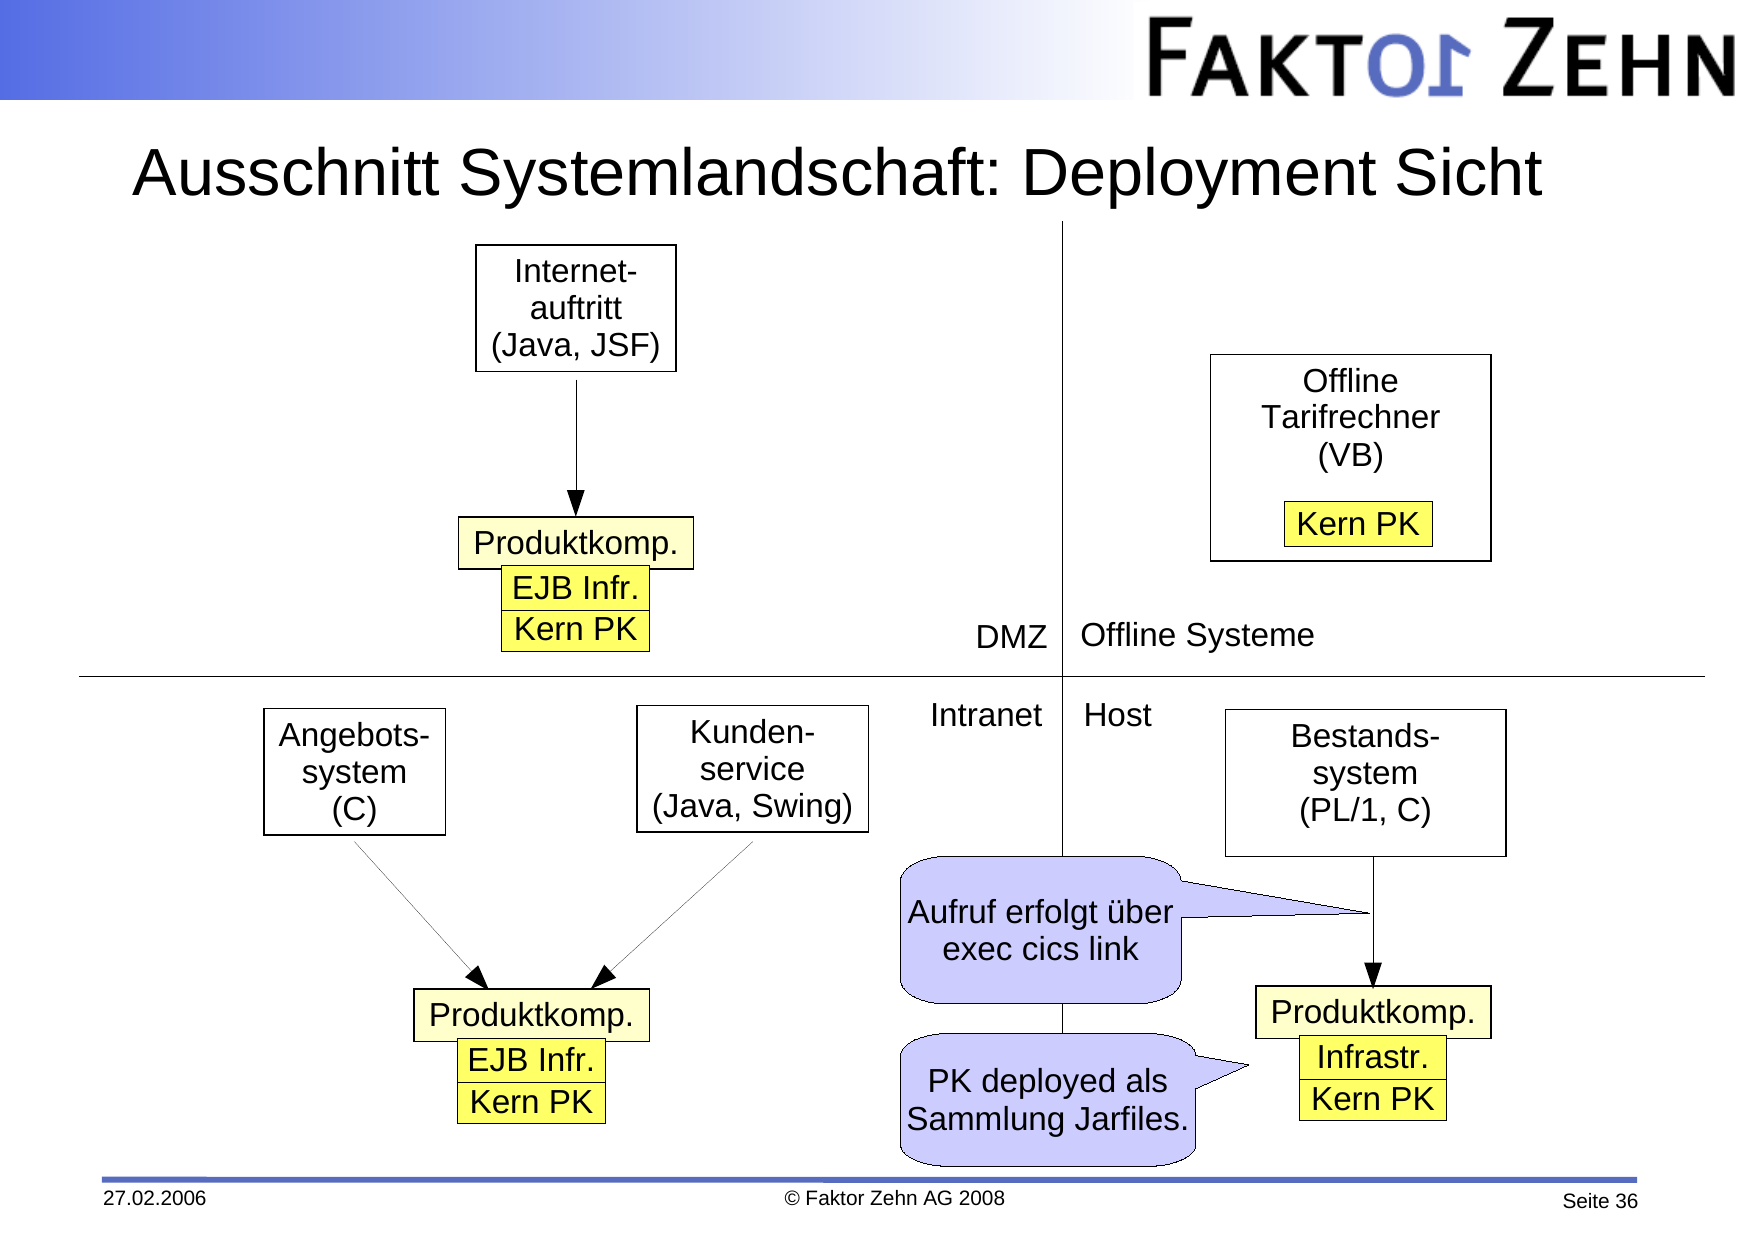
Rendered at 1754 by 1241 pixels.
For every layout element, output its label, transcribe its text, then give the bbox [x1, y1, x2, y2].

picture [1133, 2, 1749, 105]
text_box EJB Infr. [501, 565, 650, 611]
text_box Kunden- service (Java, Swing) [636, 705, 869, 833]
text_box Aufruf erfolgt über exec cics link [900, 856, 1370, 1004]
text_box Kern PK [1284, 501, 1433, 547]
text_box Angebots- system (C) [263, 708, 446, 836]
text_box PK deployed als Sammlung Jarfiles. [900, 1033, 1249, 1167]
text_box Produktkomp. [458, 516, 694, 570]
text_box Bestands- system (PL/1, C) [1225, 709, 1506, 857]
text_box Kern PK [457, 1083, 606, 1124]
title Ausschnitt Systemlandschaft: Deployment Sicht [132, 118, 1625, 227]
text_box Intranet [915, 689, 1058, 742]
text_box EJB Infr. [457, 1038, 606, 1083]
text_box DMZ [960, 610, 1062, 664]
text_box Offline Tarifrechner (VB) [1210, 354, 1492, 562]
text_box Infrastr. [1299, 1035, 1447, 1080]
text_box Host [1068, 689, 1167, 742]
text_box Kern PK [501, 611, 650, 652]
text_box Offline Systeme [1065, 608, 1331, 661]
text_box Produktkomp. [1255, 986, 1491, 1039]
text_box Internet- auftritt (Java, JSF) [476, 245, 677, 372]
text_box Kern PK [1299, 1080, 1447, 1121]
text_box Produktkomp. [414, 989, 650, 1042]
